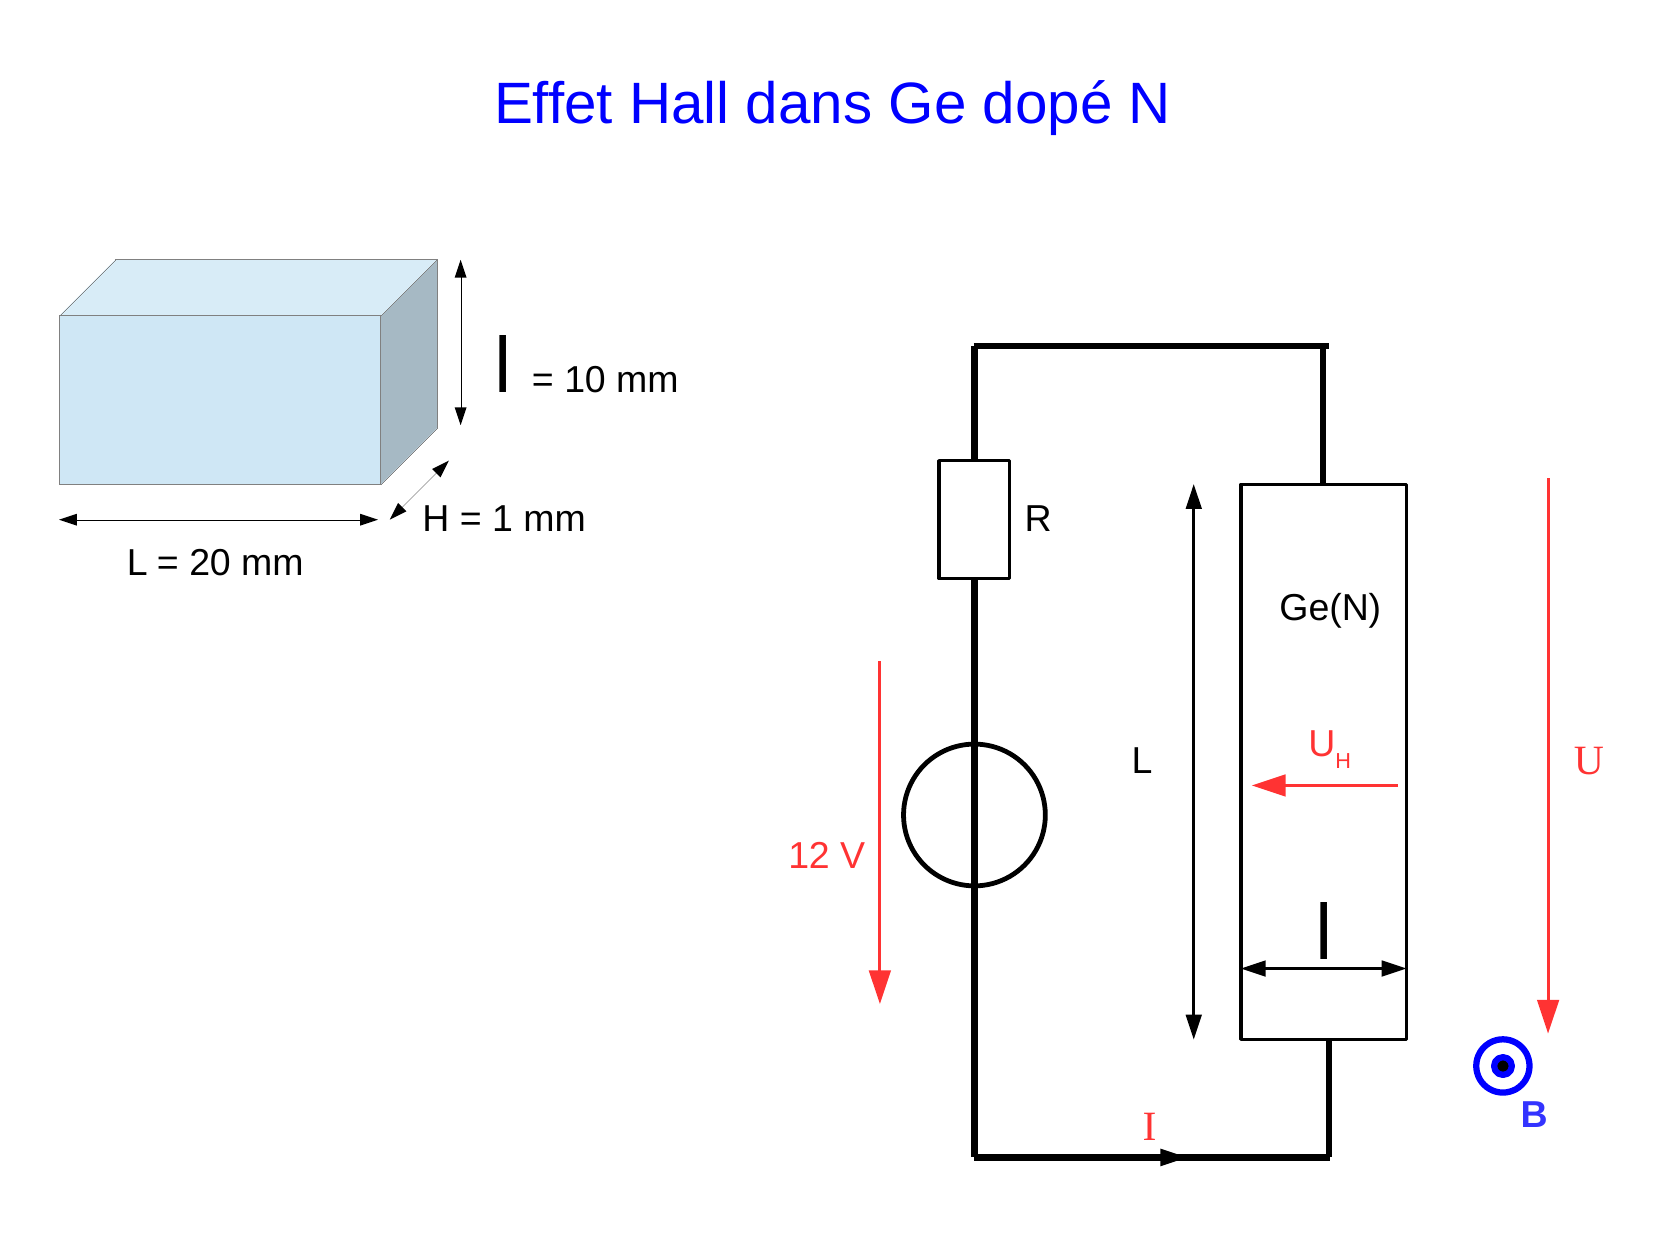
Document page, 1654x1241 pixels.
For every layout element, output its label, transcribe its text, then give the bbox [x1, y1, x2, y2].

text_box [1476, 1039, 1530, 1093]
text_box 12 V [773, 826, 892, 884]
text_box L = 20 mm [112, 533, 331, 591]
text_box L [1116, 732, 1188, 790]
text_box [978, 744, 1046, 886]
text_box I [1127, 1095, 1176, 1154]
text_box [938, 460, 1010, 579]
text_box Ge(N) [1264, 578, 1407, 636]
text_box l = 10 mm [478, 304, 798, 414]
text_box R [1010, 490, 1069, 548]
text_box H = 1 mm [407, 490, 609, 548]
text_box U [1559, 729, 1619, 792]
text_box l [1300, 871, 1360, 981]
text_box [903, 744, 971, 886]
text_box B [1505, 1086, 1565, 1145]
text_box Effet Hall dans Ge dopé N [88, 30, 1577, 178]
text_box [59, 259, 438, 485]
text_box UH [1293, 714, 1372, 781]
